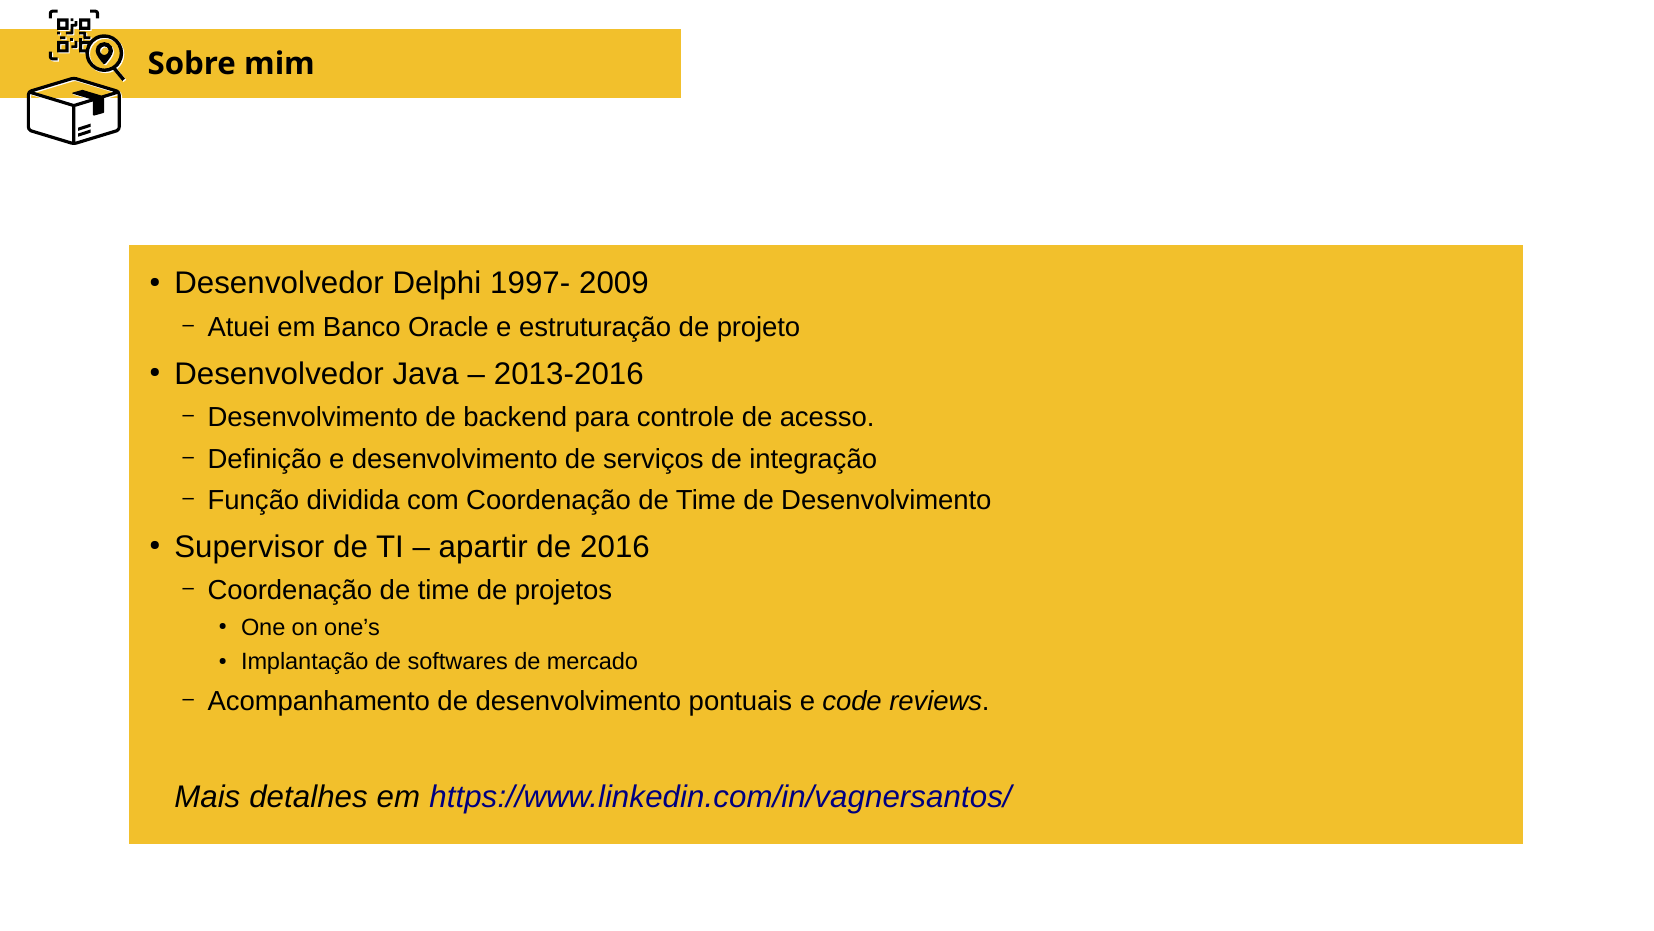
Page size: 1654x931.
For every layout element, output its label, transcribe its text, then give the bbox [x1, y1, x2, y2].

title Sobre mim [147, 36, 680, 89]
list Desenvolvedor Delphi 1997- 2009 Atuei em Banco Oracle e estruturação de projeto Desenvolvedor Java – 2013-2016 Desenvolvimento de backend para controle de acesso. Definição e desenvolvimento de serviços de integração Função dividida com Coordenação de Time de Desenvolvimento Supervisor de TI – apartir de 2016 Coordenação de time de projetos One on one’s Implantação de softwares de mercado Acompanhamento de desenvolvimento pontuais e code reviews. Mais detalhes em https://www.linkedin.com/in/vagnersantos/ [141, 265, 1518, 827]
